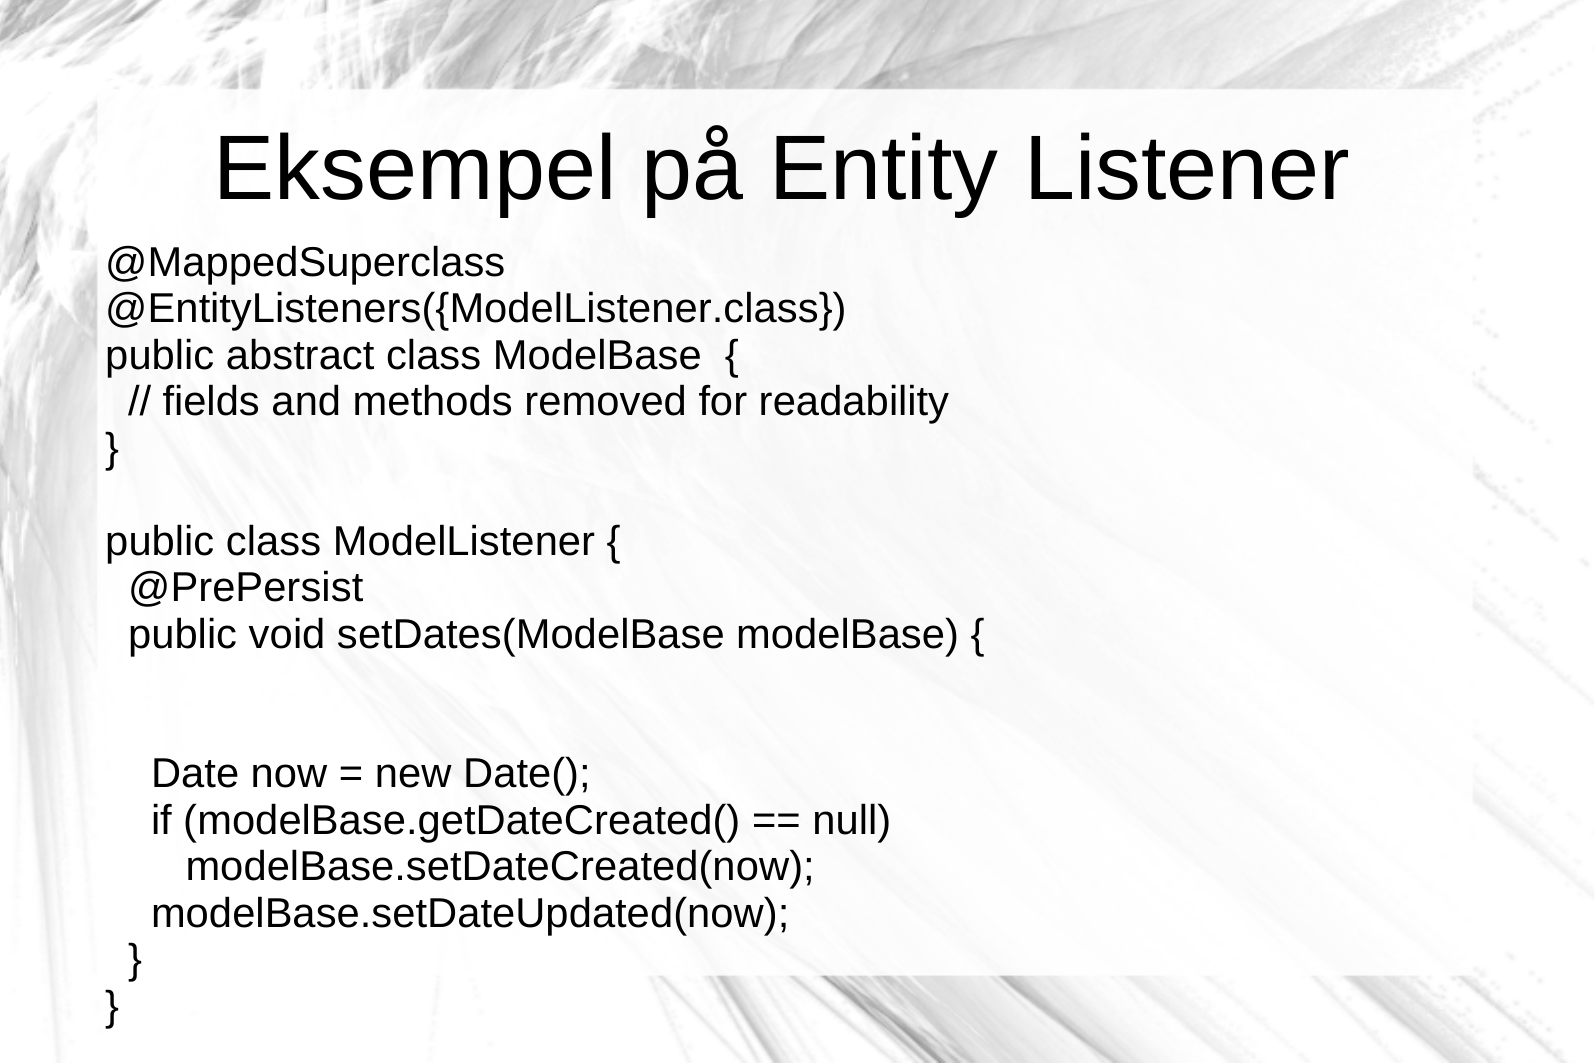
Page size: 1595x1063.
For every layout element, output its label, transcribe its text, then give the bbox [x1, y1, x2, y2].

subtitle @MappedSuperclass @EntityListeners({ModelListener.class}) public abstract class ModelBase { // fields and methods removed for readability } public class ModelListener { @PrePersist public void setDates(ModelBase modelBase) { Date now = new Date(); if (modelBase.getDateCreated() == null) modelBase.setDateCreated(now); modelBase.setDateUpdated(now); } } [105, 236, 1506, 1032]
title Eksempel på Entity Listener [113, 96, 1453, 236]
picture [0, 0, 1595, 1063]
